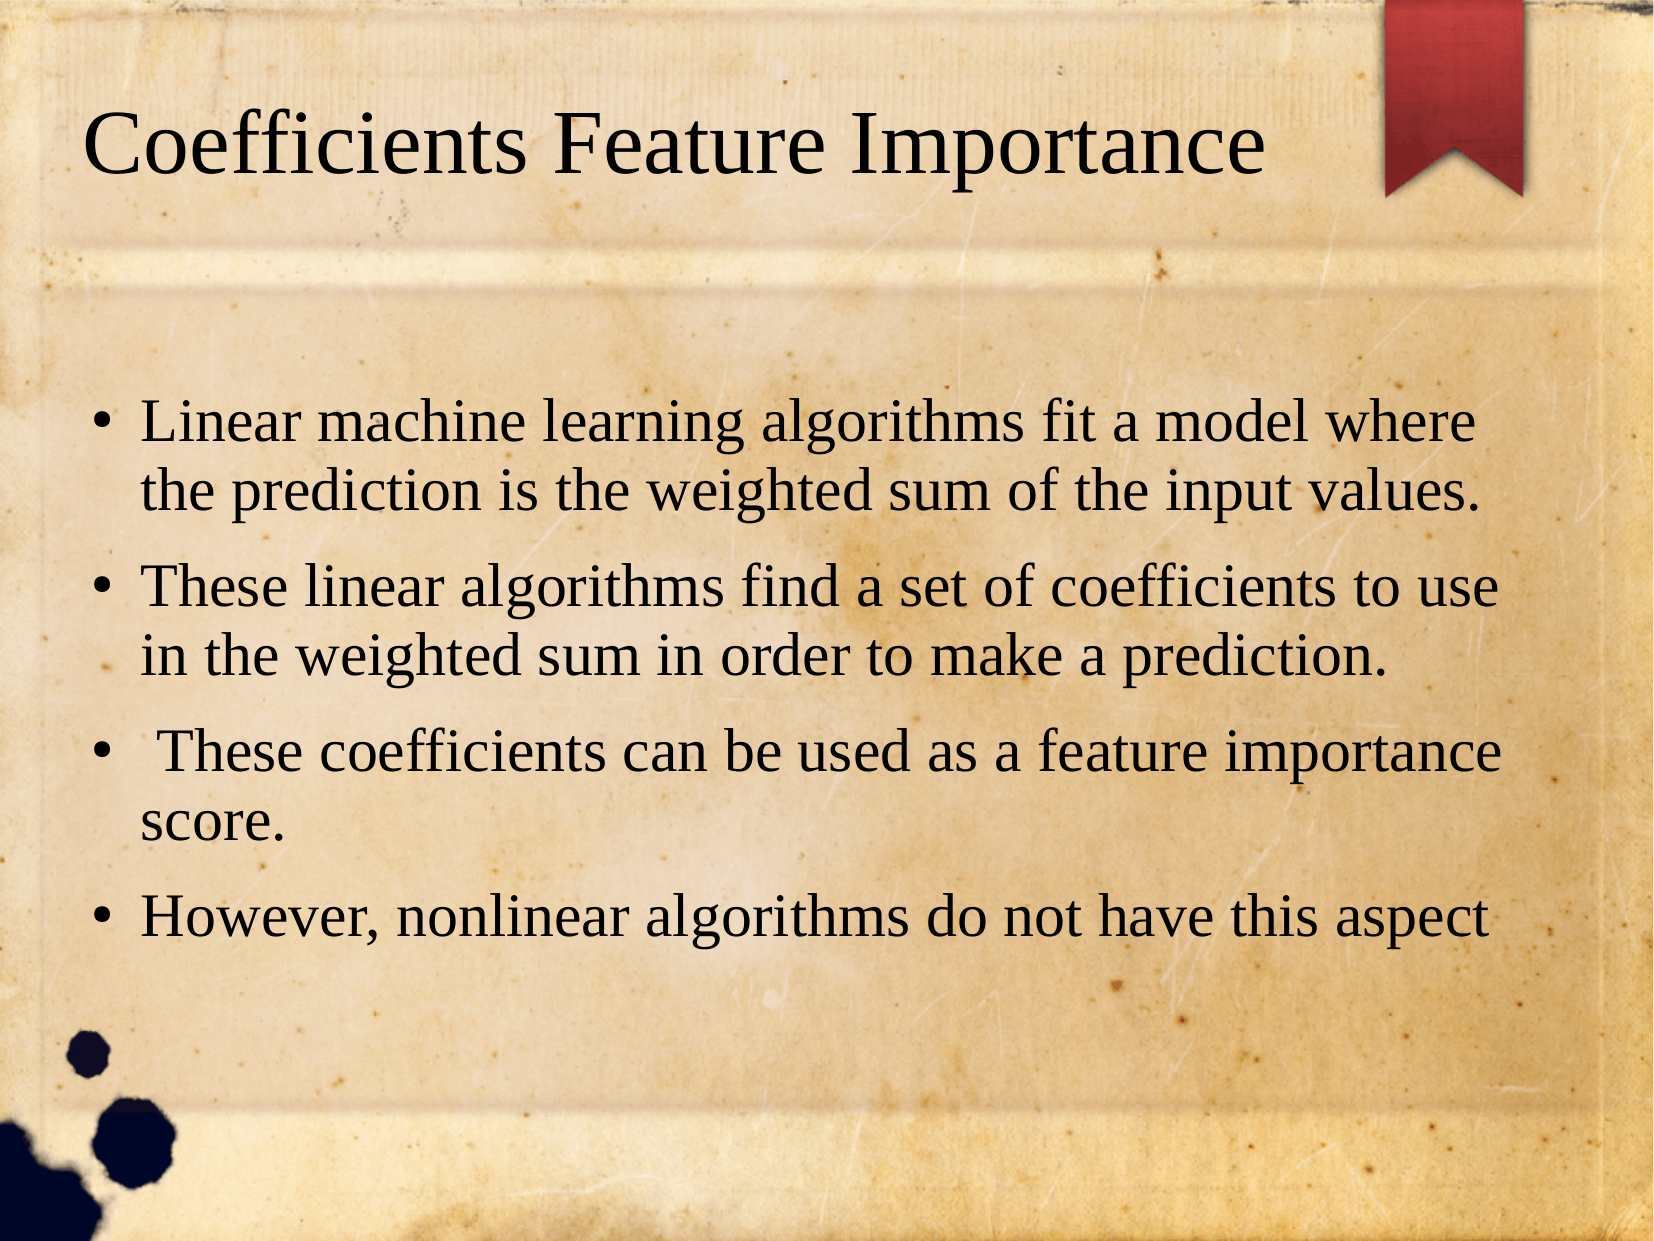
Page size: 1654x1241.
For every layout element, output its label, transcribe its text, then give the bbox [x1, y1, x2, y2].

picture [0, 0, 1654, 1241]
title Coefficients Feature Importance [82, 49, 1347, 237]
list Linear machine learning algorithms fit a model where the prediction is the weighted sum of the input values. These linear algorithms find a set of coefficients to use in the weighted sum in order to make a prediction. These coefficients can be used as a feature importance score. However, nonlinear algorithms do not have this aspect [75, 290, 1531, 1010]
